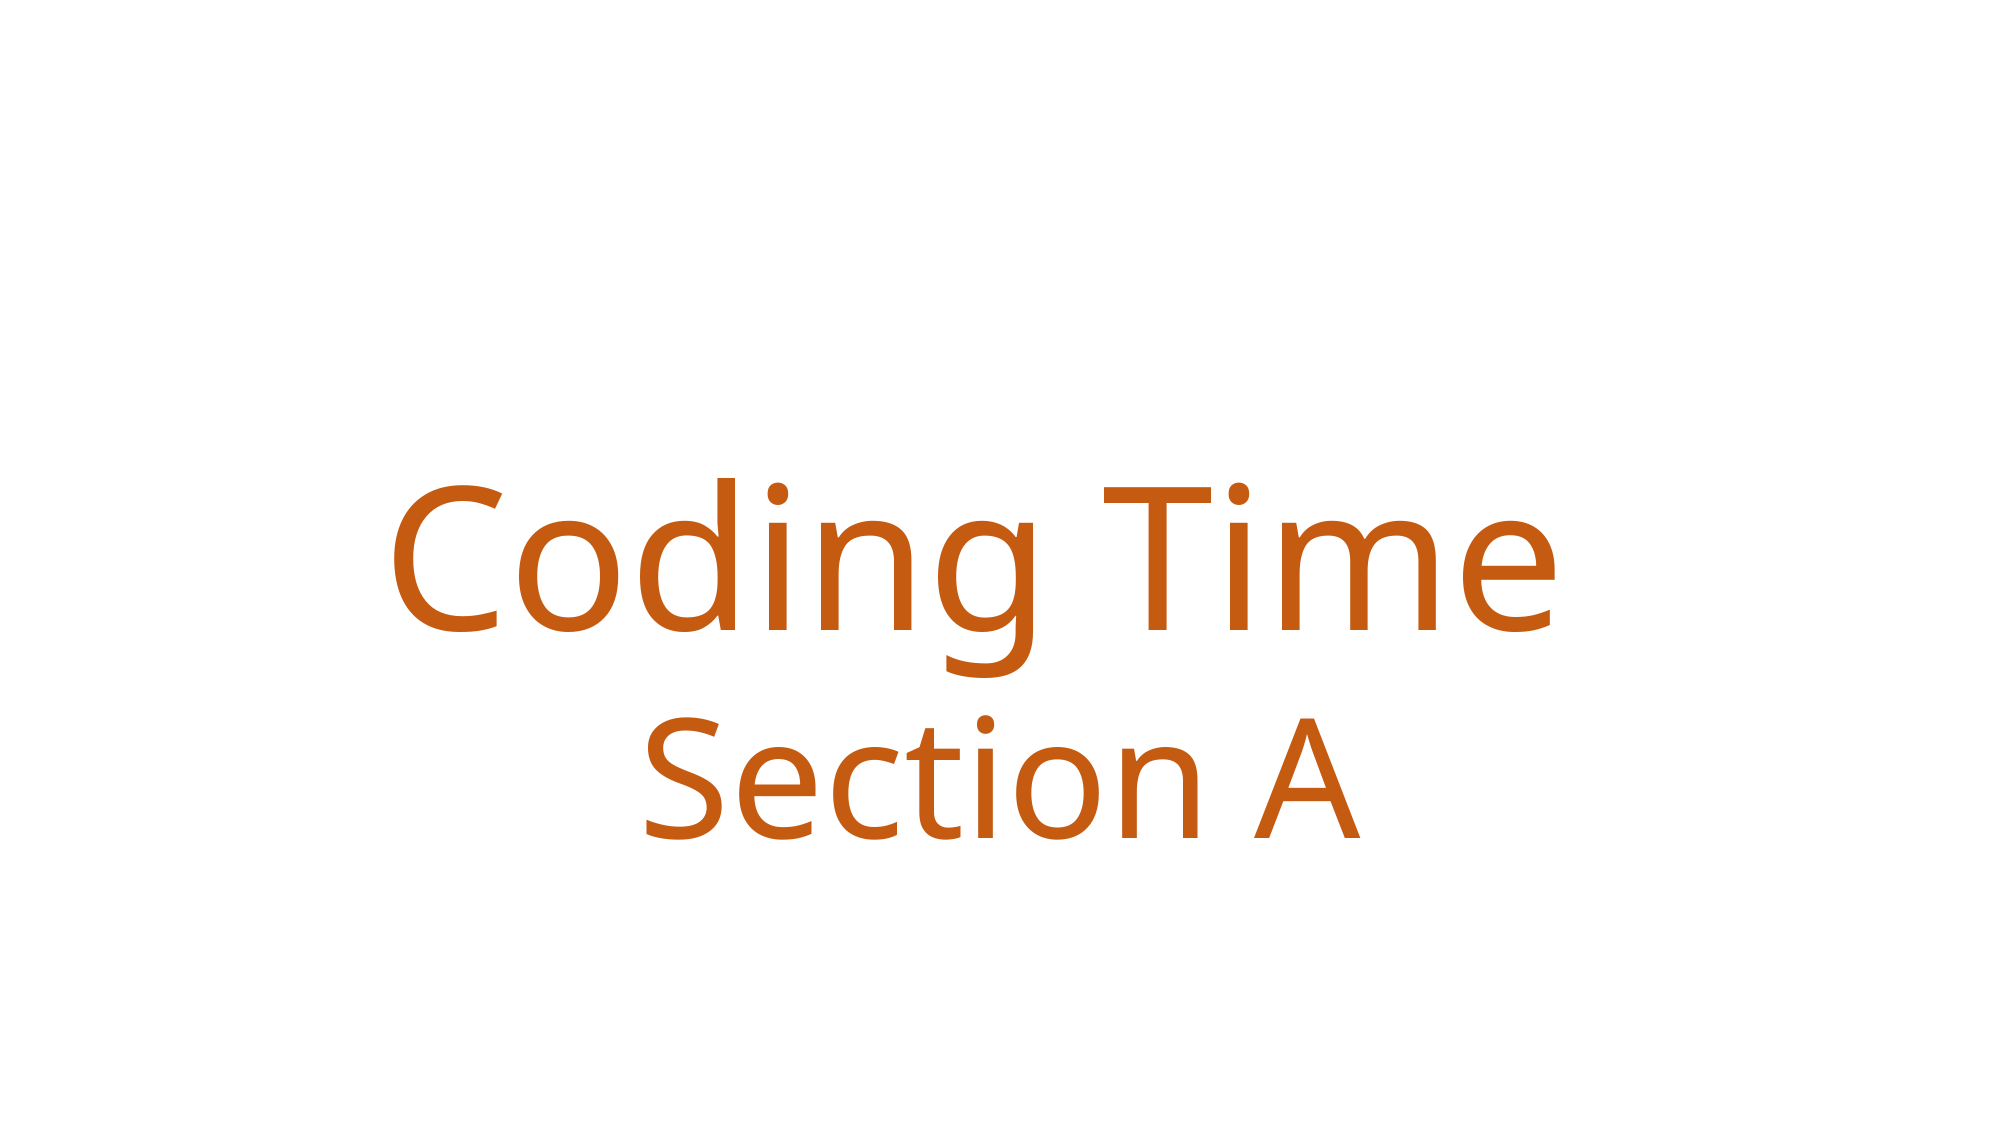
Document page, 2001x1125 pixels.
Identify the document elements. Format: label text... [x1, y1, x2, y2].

list Coding Time Section A [137, 249, 1863, 1014]
